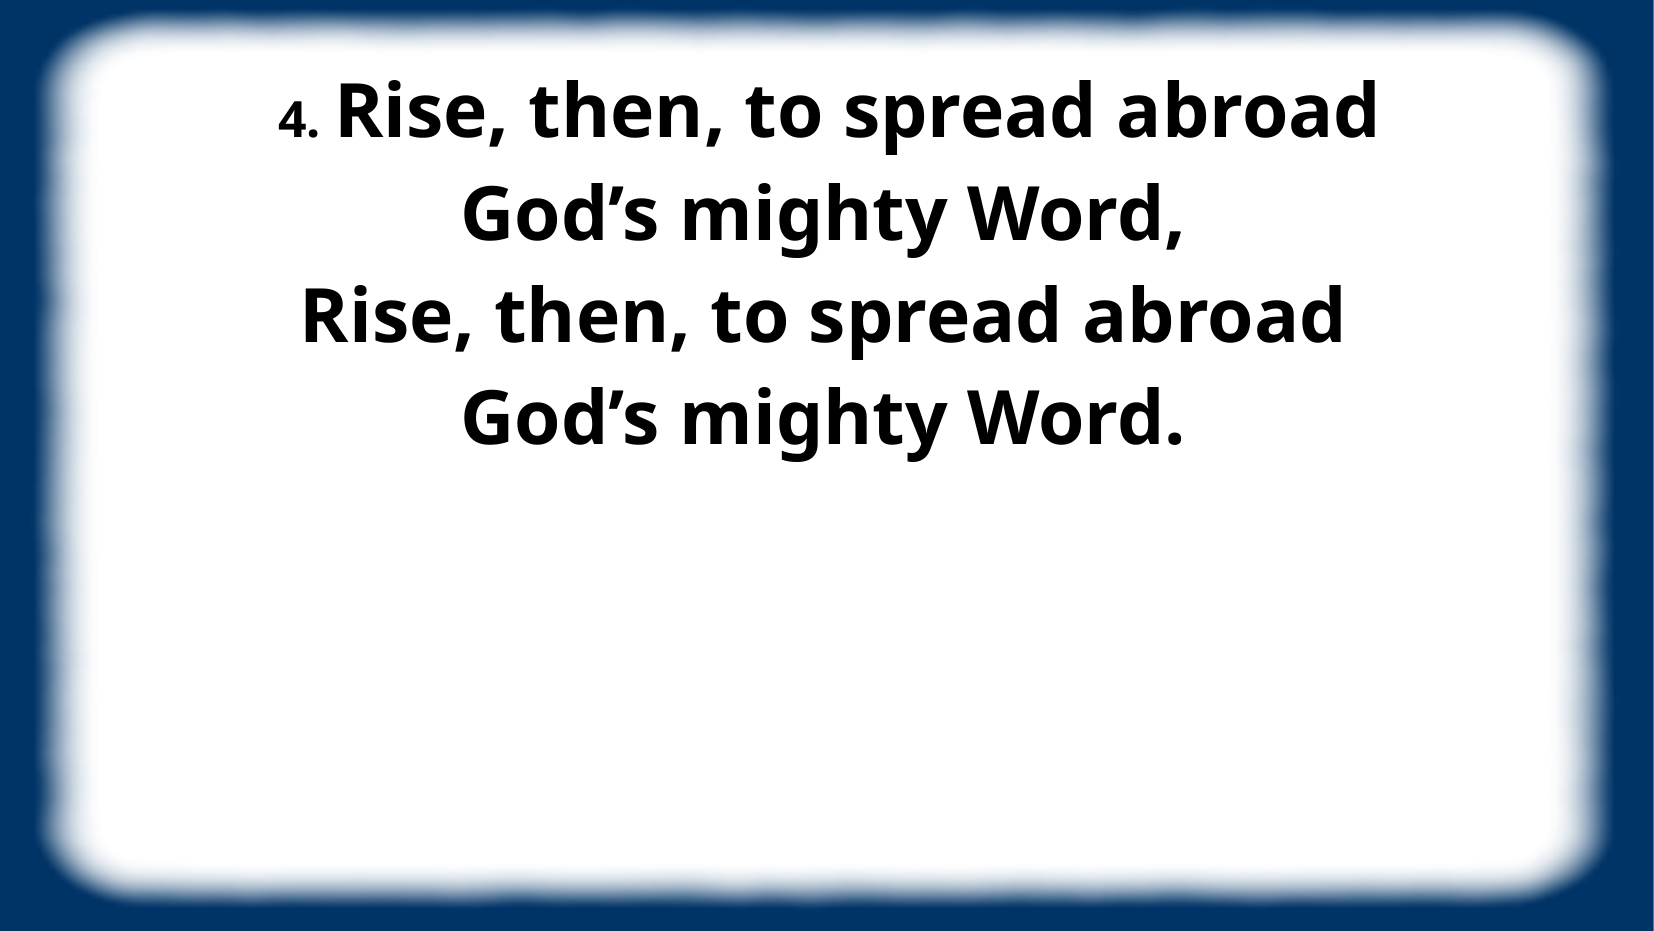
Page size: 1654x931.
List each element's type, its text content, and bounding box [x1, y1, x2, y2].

picture [0, 0, 1654, 931]
text_box 4. Rise, then, to spread abroad God’s mighty Word, Rise, then, to spread abroad God’s mighty Word. [103, 50, 1544, 465]
